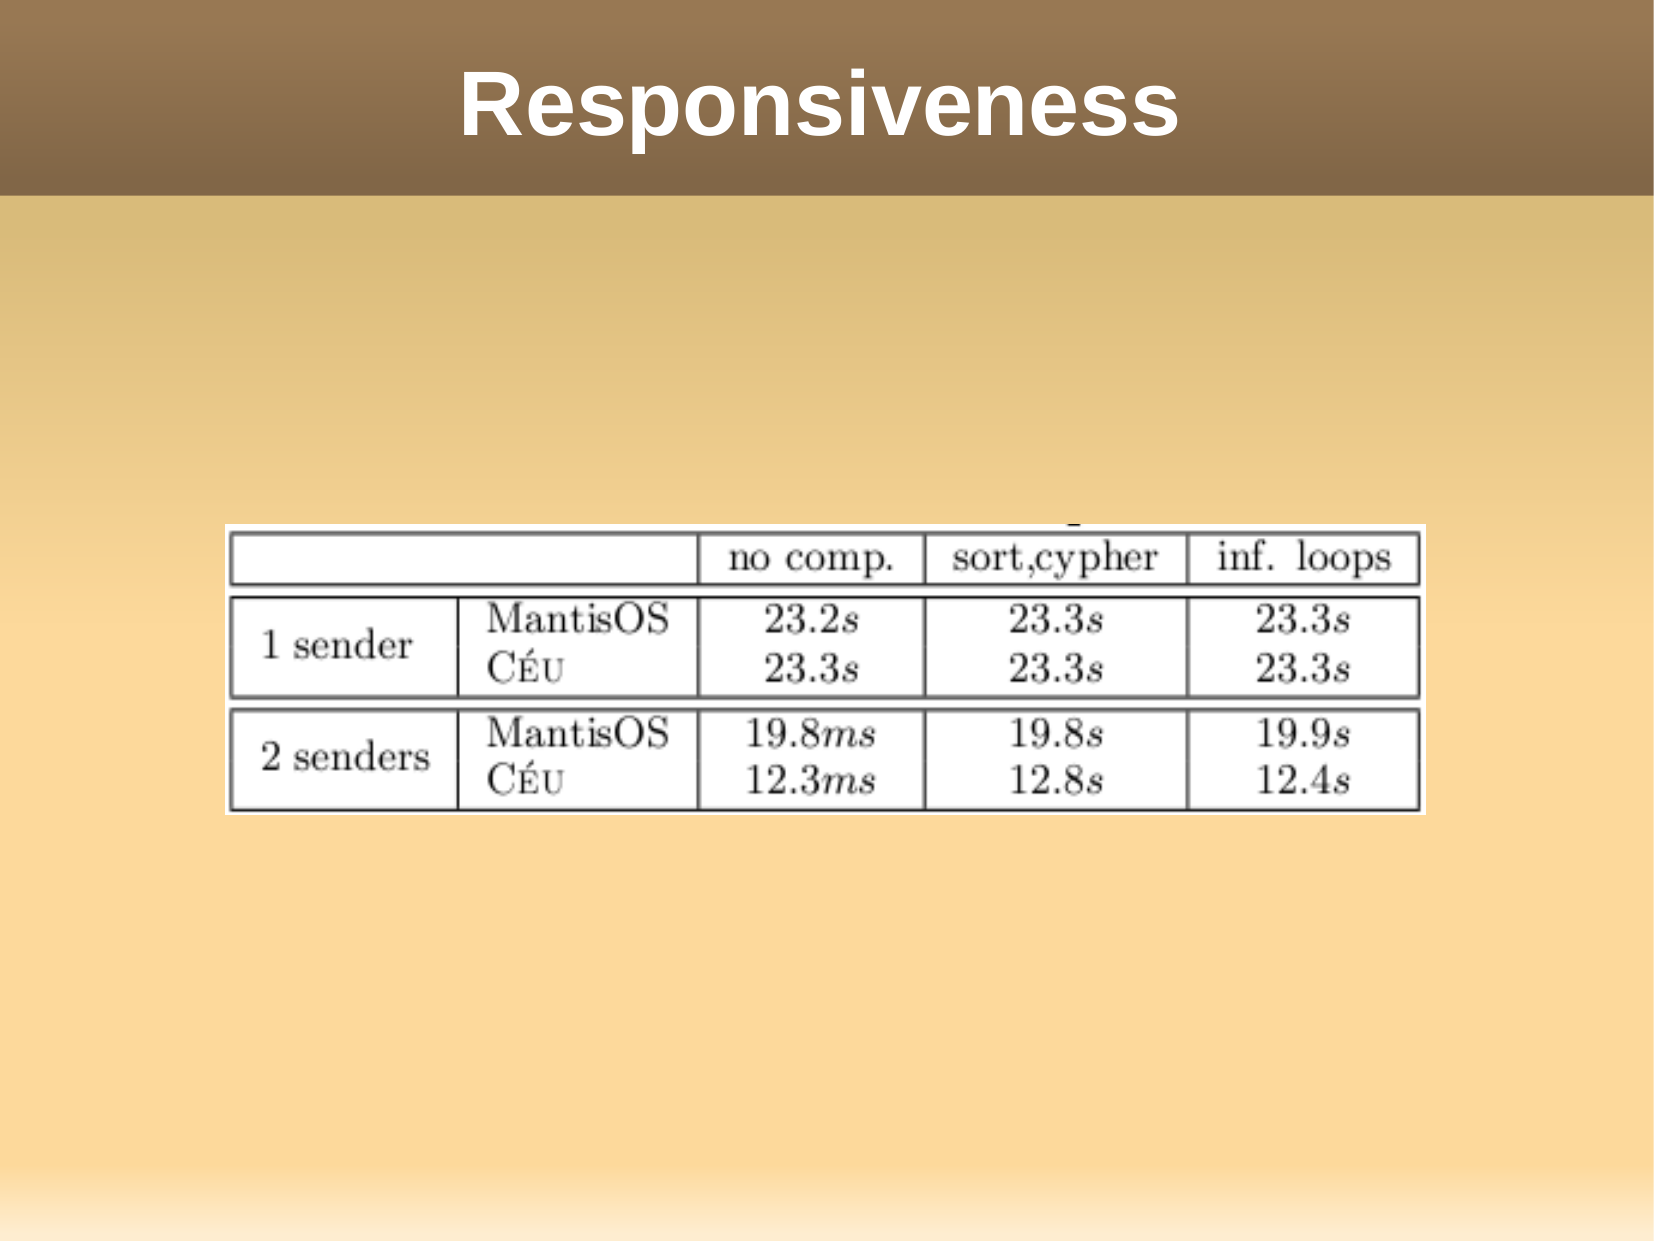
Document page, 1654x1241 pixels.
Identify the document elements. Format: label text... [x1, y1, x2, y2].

picture [0, 0, 1654, 1241]
title Responsiveness [76, 0, 1565, 208]
